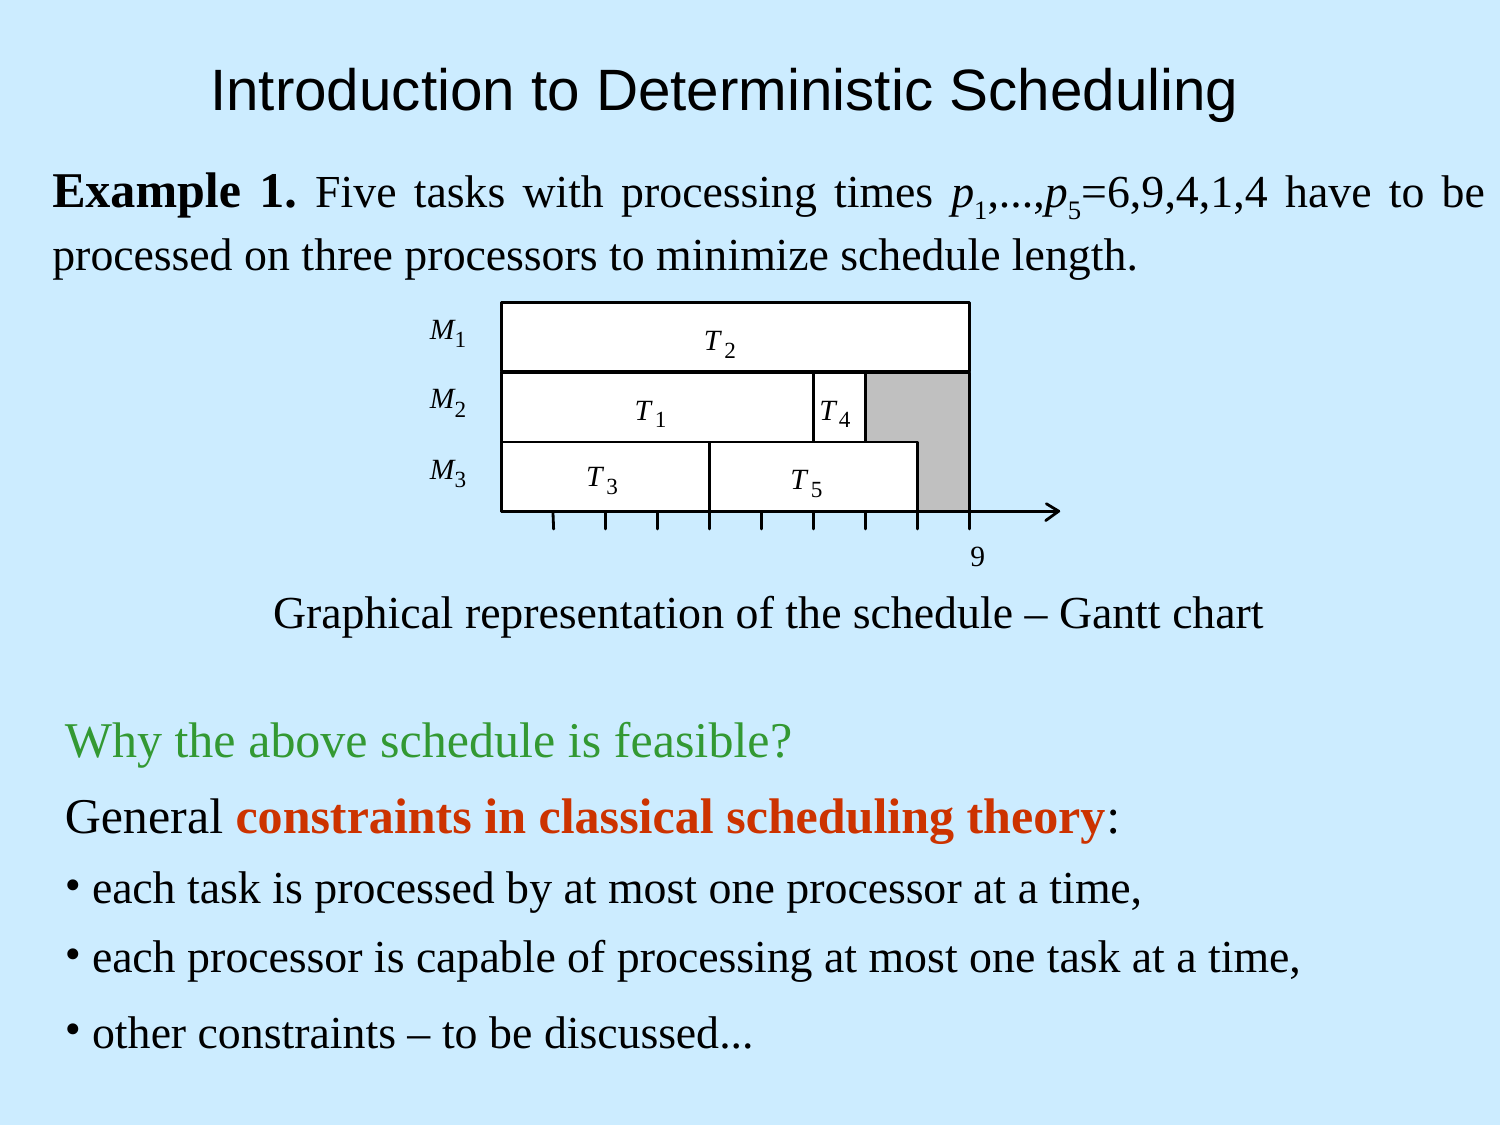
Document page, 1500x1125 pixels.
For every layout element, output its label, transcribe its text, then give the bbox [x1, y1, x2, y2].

title Introduction to Deterministic Scheduling [0, 12, 1450, 163]
text_box Why the above schedule is feasible? General constraints in classical scheduling theory: each task is processed by at most one processor at a time, each processor is capable of processing at most one task at a time, other constraints – to be discussed... [49, 699, 1500, 1065]
chart [425, 299, 1063, 572]
text_box Graphical representation of the schedule – Gantt chart [87, 575, 1450, 646]
text_box Example 1. Five tasks with processing times p1,...,p5=6,9,4,1,4 have to be processed on three processors to minimize schedule length. [37, 149, 1500, 288]
